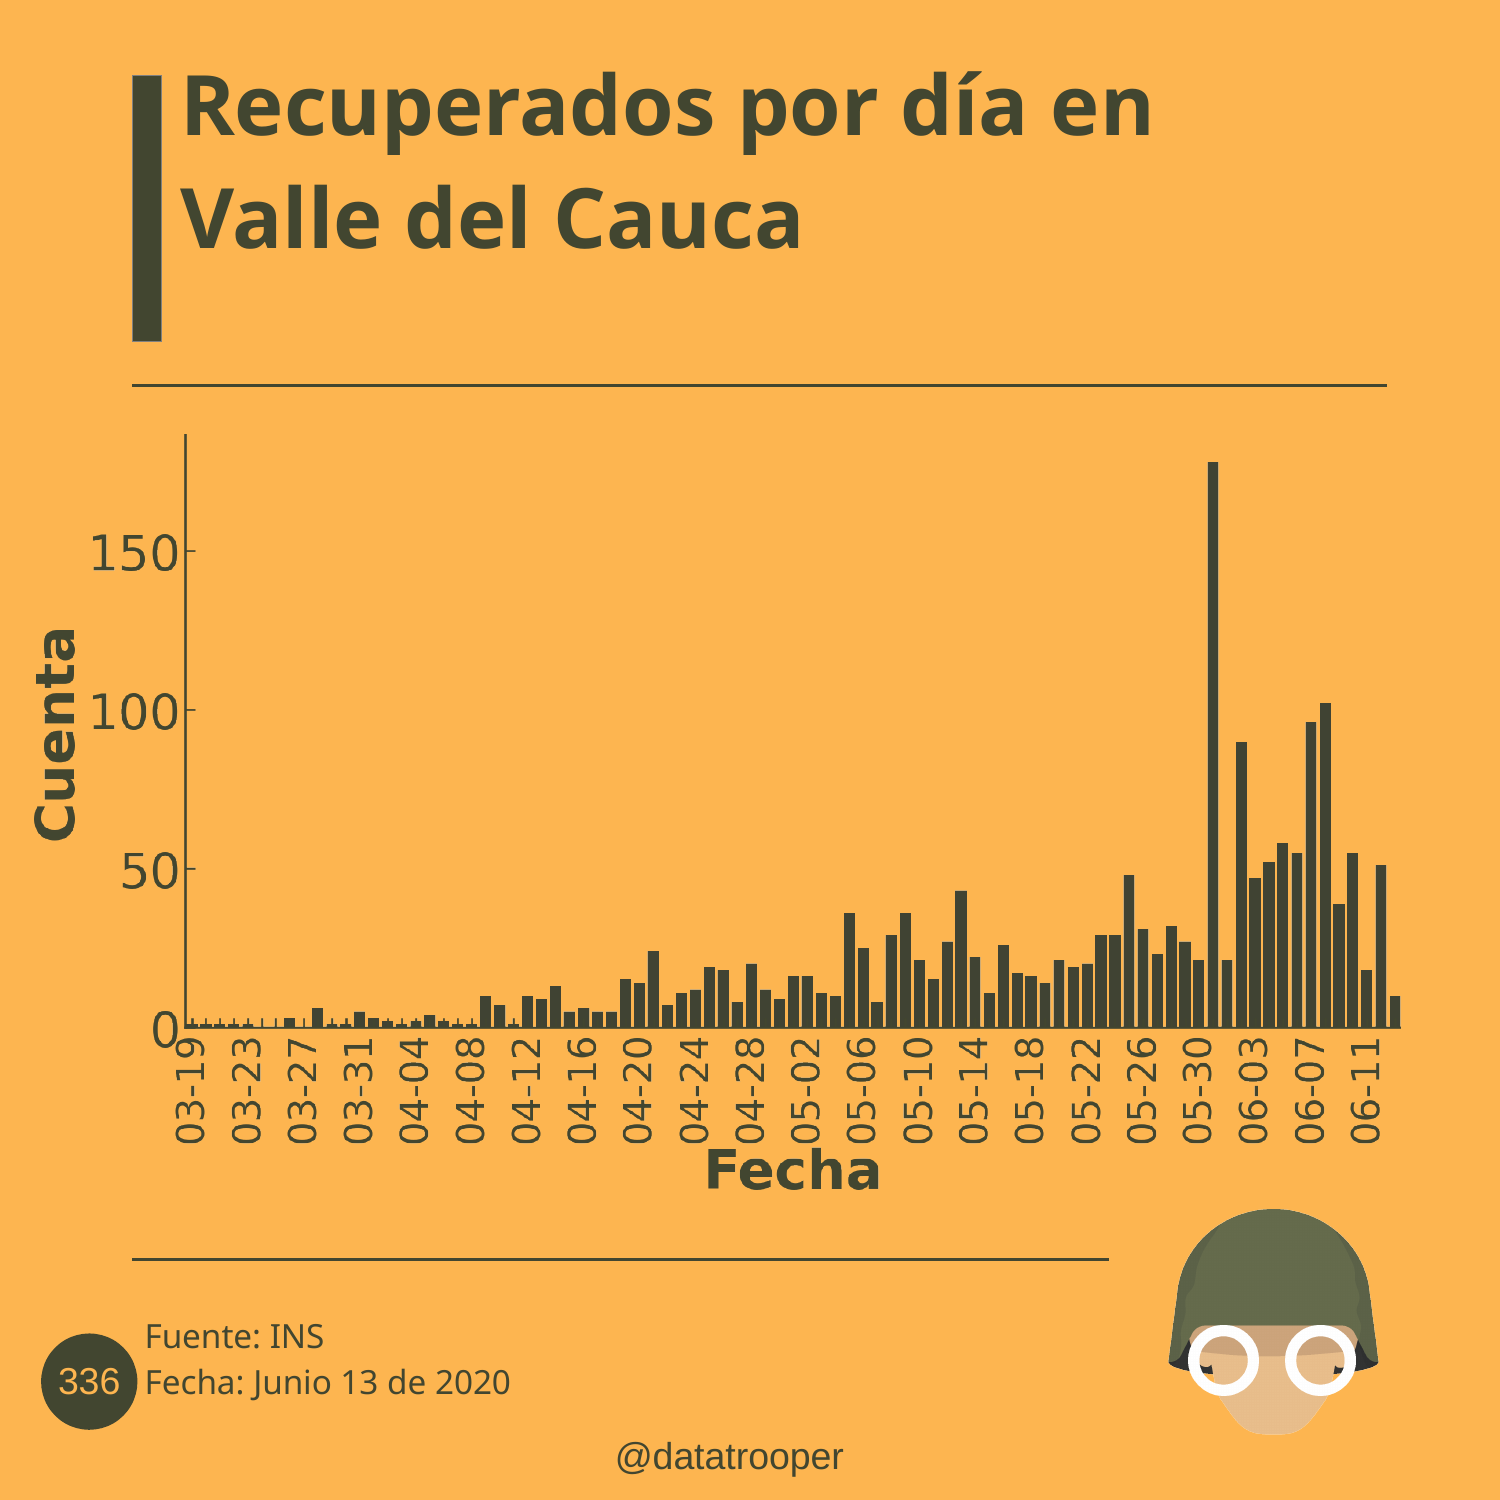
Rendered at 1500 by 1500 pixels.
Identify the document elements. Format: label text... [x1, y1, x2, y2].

title Recuperados por día en Valle del Cauca [180, 64, 1351, 255]
picture [30, 434, 1410, 1500]
